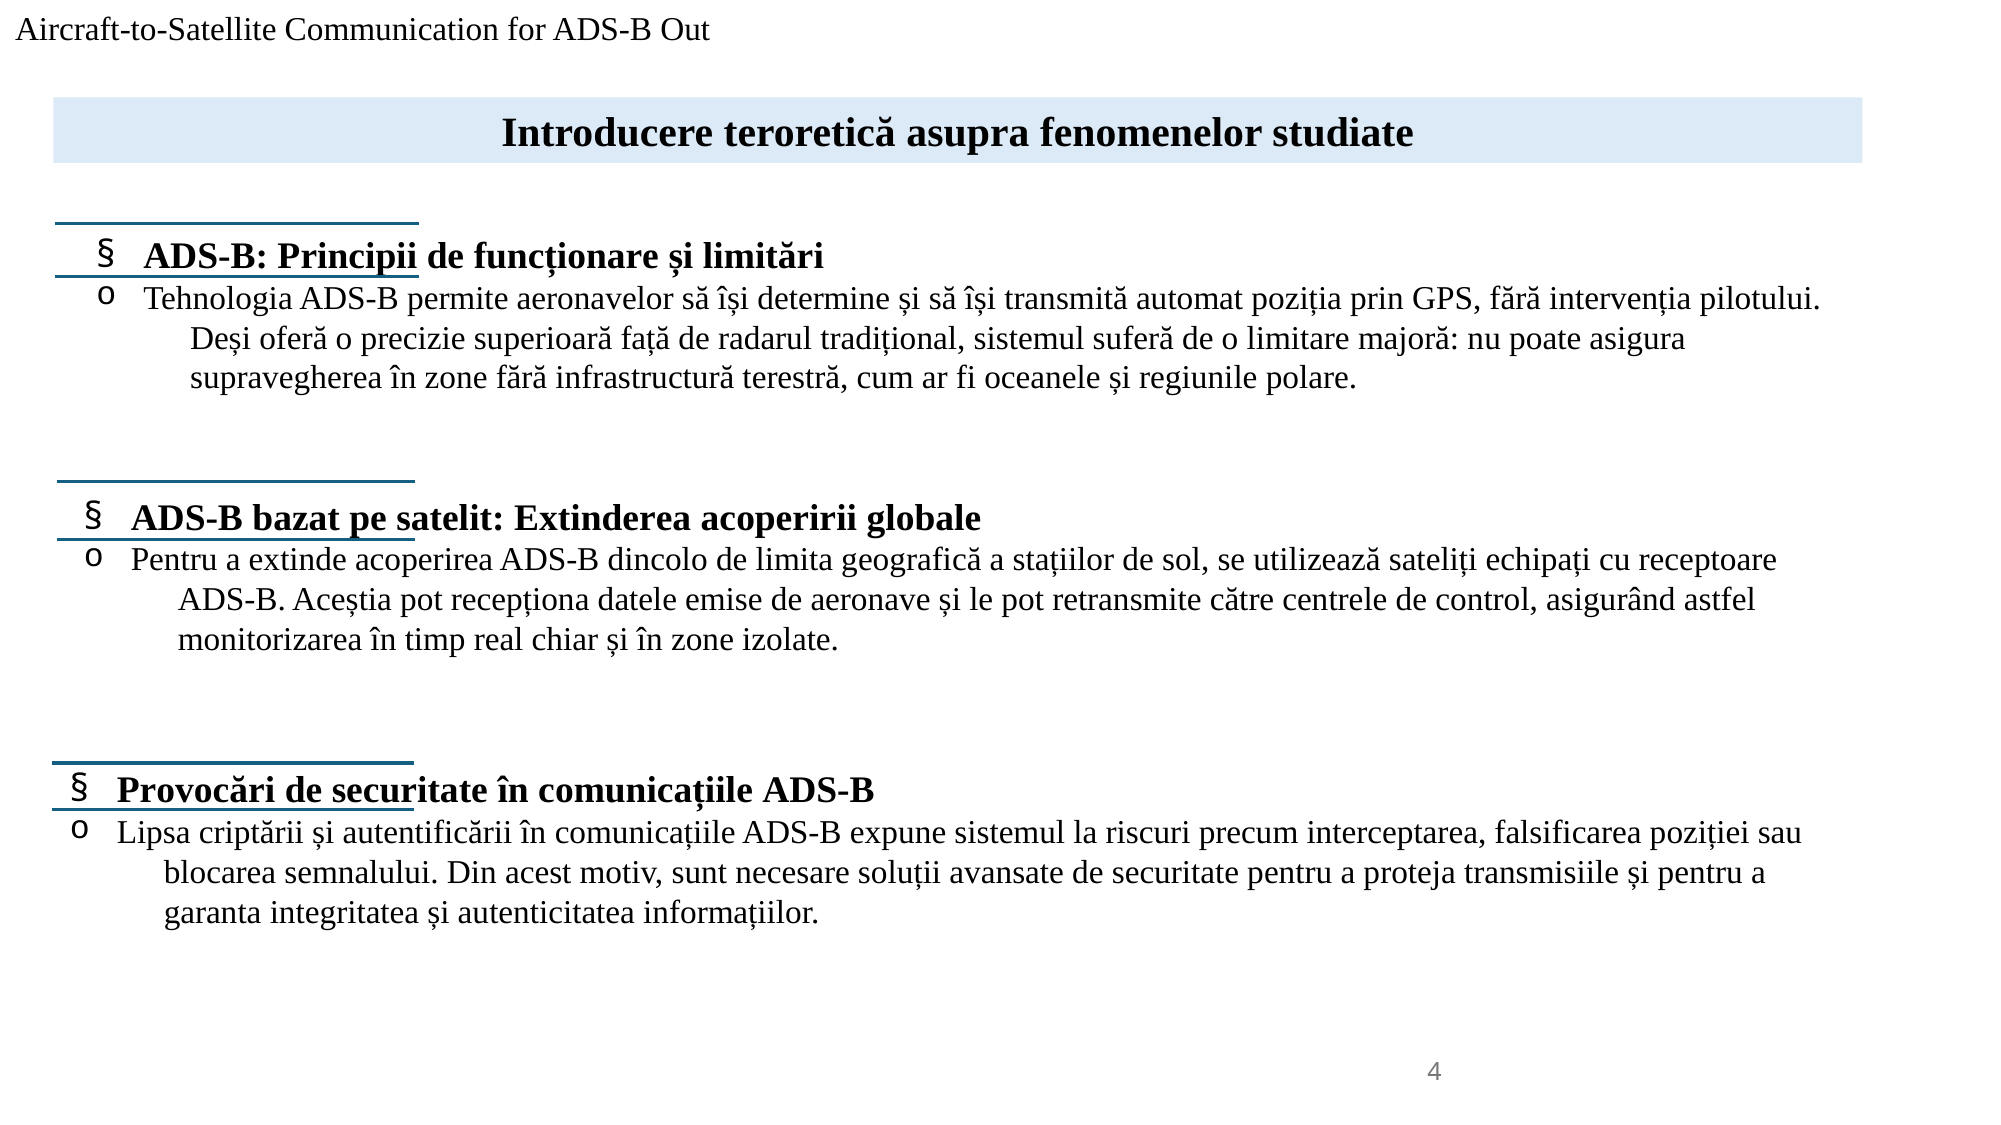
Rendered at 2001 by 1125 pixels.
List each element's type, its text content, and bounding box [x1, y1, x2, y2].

text_box ADS-B bazat pe satelit: Extinderea acoperirii globale Pentru a extinde acoperirea ADS-B dincolo de limita geografică a stațiilor de sol, se utilizează sateliți echipați cu receptoare ADS-B. Aceștia pot recepționa datele emise de aeronave și le pot retransmite către centrele de control, asigurând astfel monitorizarea în timp real chiar și în zone izolate. [69, 484, 1810, 667]
text_box Provocări de securitate în comunicațiile ADS-B Lipsa criptării și autentificării în comunicațiile ADS-B expune sistemul la riscuri precum interceptarea, falsificarea poziției sau blocarea semnalului. Din acest motiv, sunt necesare soluții avansate de securitate pentru a proteja transmisiile și pentru a garanta integritatea și autenticitatea informațiilor. [55, 757, 1823, 940]
text_box Introducere teroretică asupra fenomenelor studiate [53, 97, 1863, 163]
text_box Aircraft-to-Satellite Communication for ADS-B Out [0, 0, 1148, 56]
text_box ADS-B: Principii de funcționare și limitări Tehnologia ADS-B permite aeronavelor să își determine și să își transmită automat poziția prin GPS, fără intervenția pilotului. Deși oferă o precizie superioară față de radarul tradițional, sistemul suferă de o limitare majoră: nu poate asigura supravegherea în zone fără infrastructură terestră, cum ar fi oceanele și regiunile polare. [81, 223, 1871, 406]
text_box [1412, 1042, 1863, 1103]
